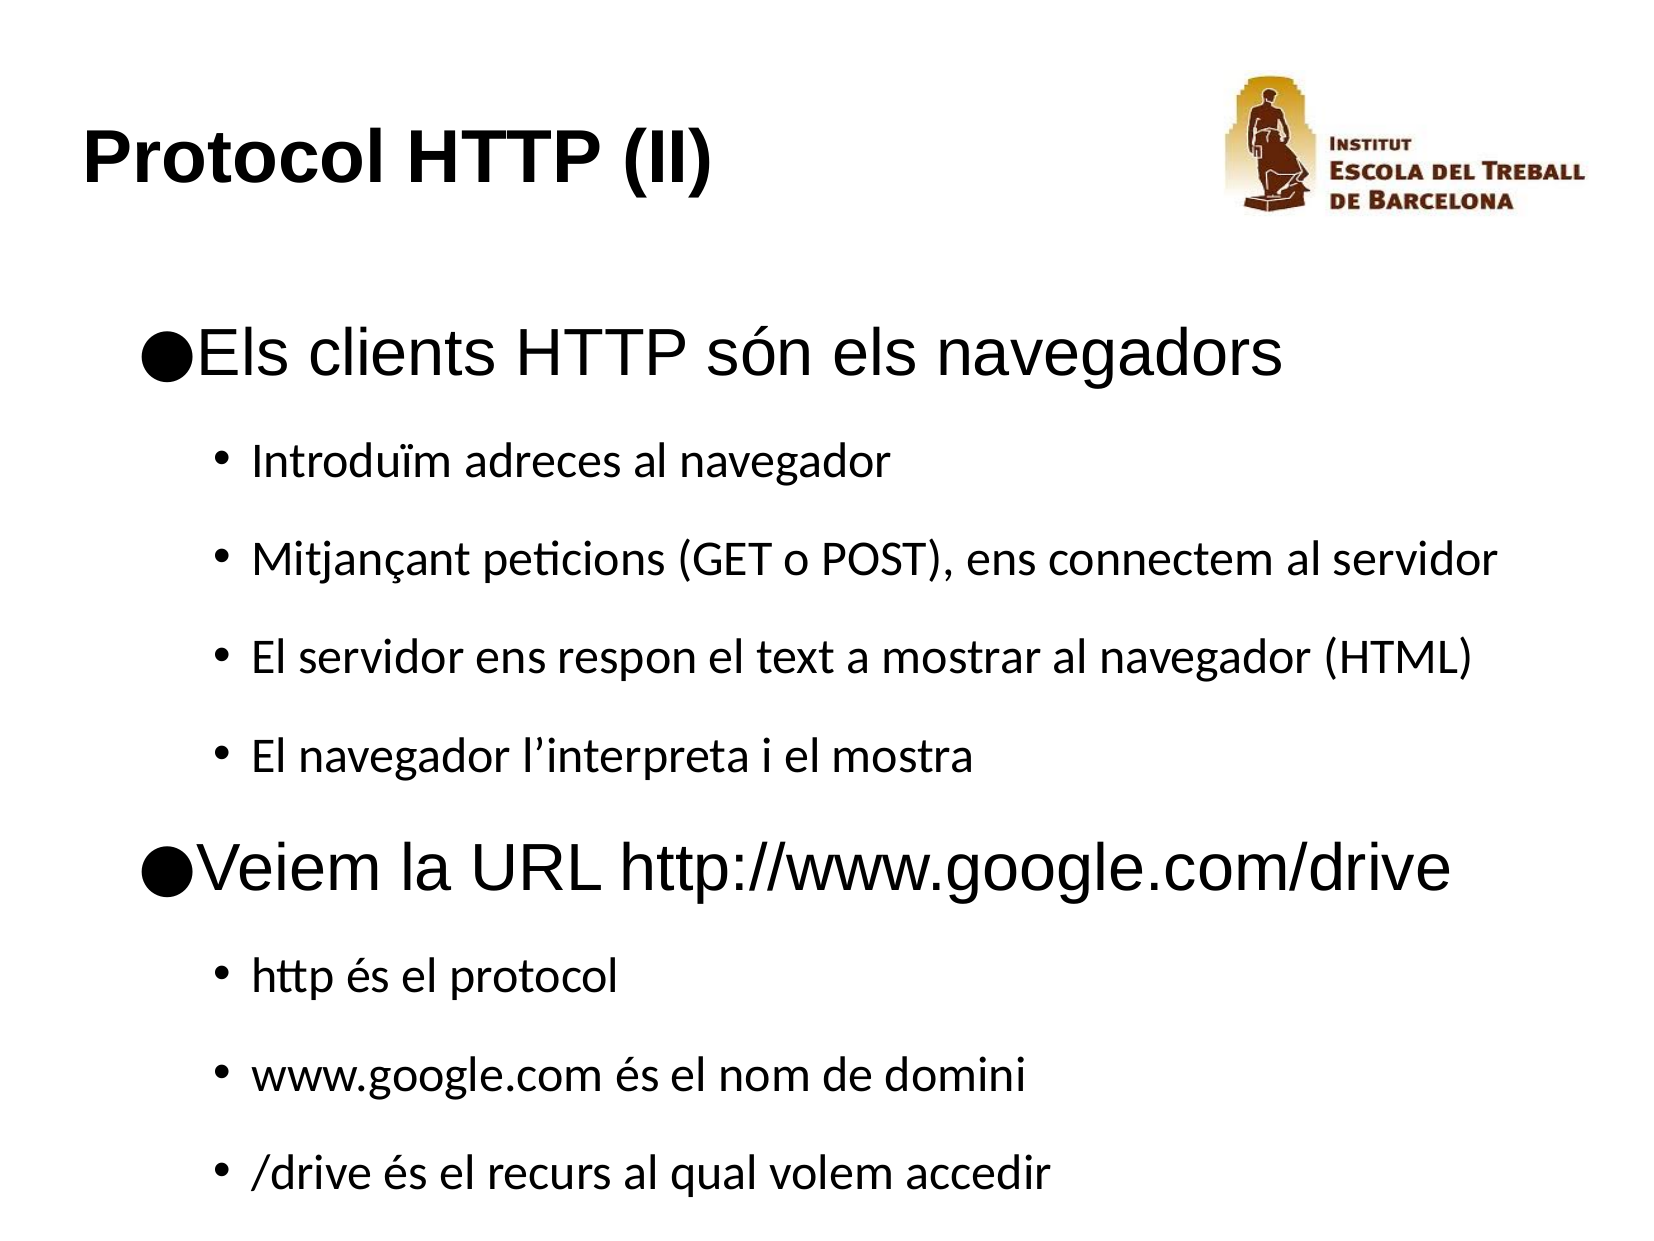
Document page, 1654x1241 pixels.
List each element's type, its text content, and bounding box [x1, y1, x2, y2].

title Protocol HTTP (II) [82, 49, 1571, 257]
list Els clients HTTP són els navegadors Introduïm adreces al navegador Mitjançant peticions (GET o POST), ens connectem al servidor El servidor ens respon el text a mostrar al navegador (HTML) El navegador l’interpreta i el mostra Veiem la URL http://www.google.com/drive http és el protocol www.google.com és el nom de domini /drive és el recurs al qual volem accedir [82, 290, 1571, 1109]
picture [1204, 70, 1595, 223]
